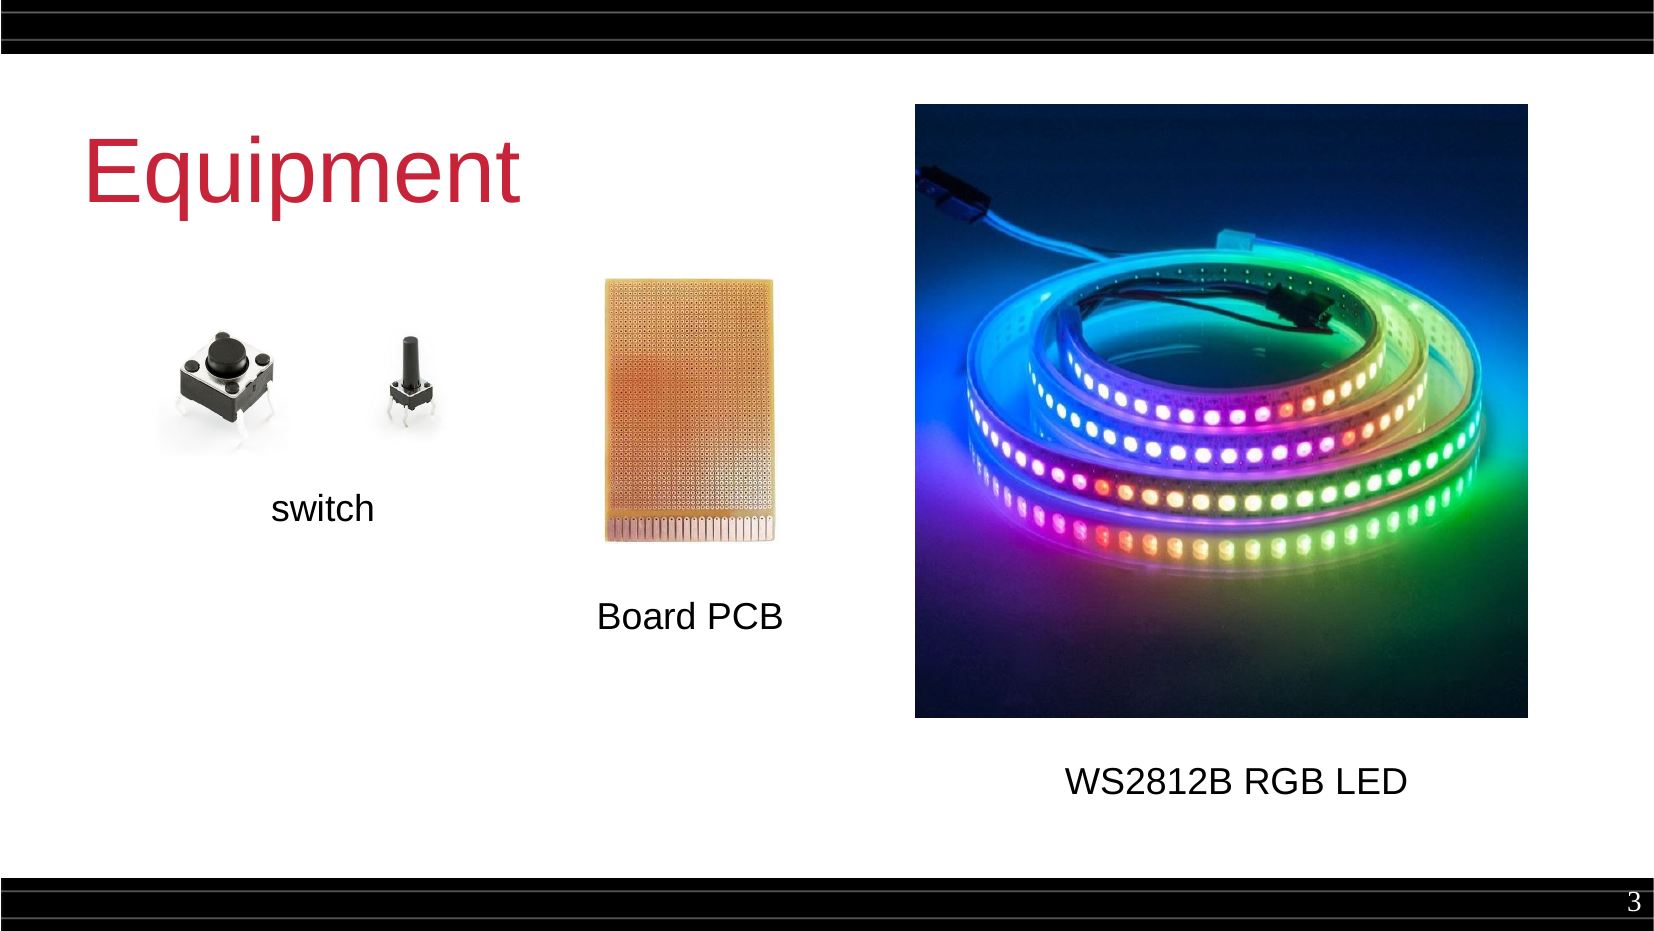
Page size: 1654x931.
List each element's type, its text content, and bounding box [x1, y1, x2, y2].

picture [1, 0, 1654, 54]
picture [915, 104, 1528, 718]
picture [1039, 292, 1050, 301]
picture [345, 318, 477, 451]
text_box WS2812B RGB LED [1050, 753, 1434, 811]
picture [1, 878, 1654, 931]
picture [148, 314, 301, 467]
text_box switch [256, 480, 391, 537]
text_box Board PCB [581, 588, 799, 646]
picture [540, 268, 827, 556]
title Equipment [82, 92, 1571, 249]
